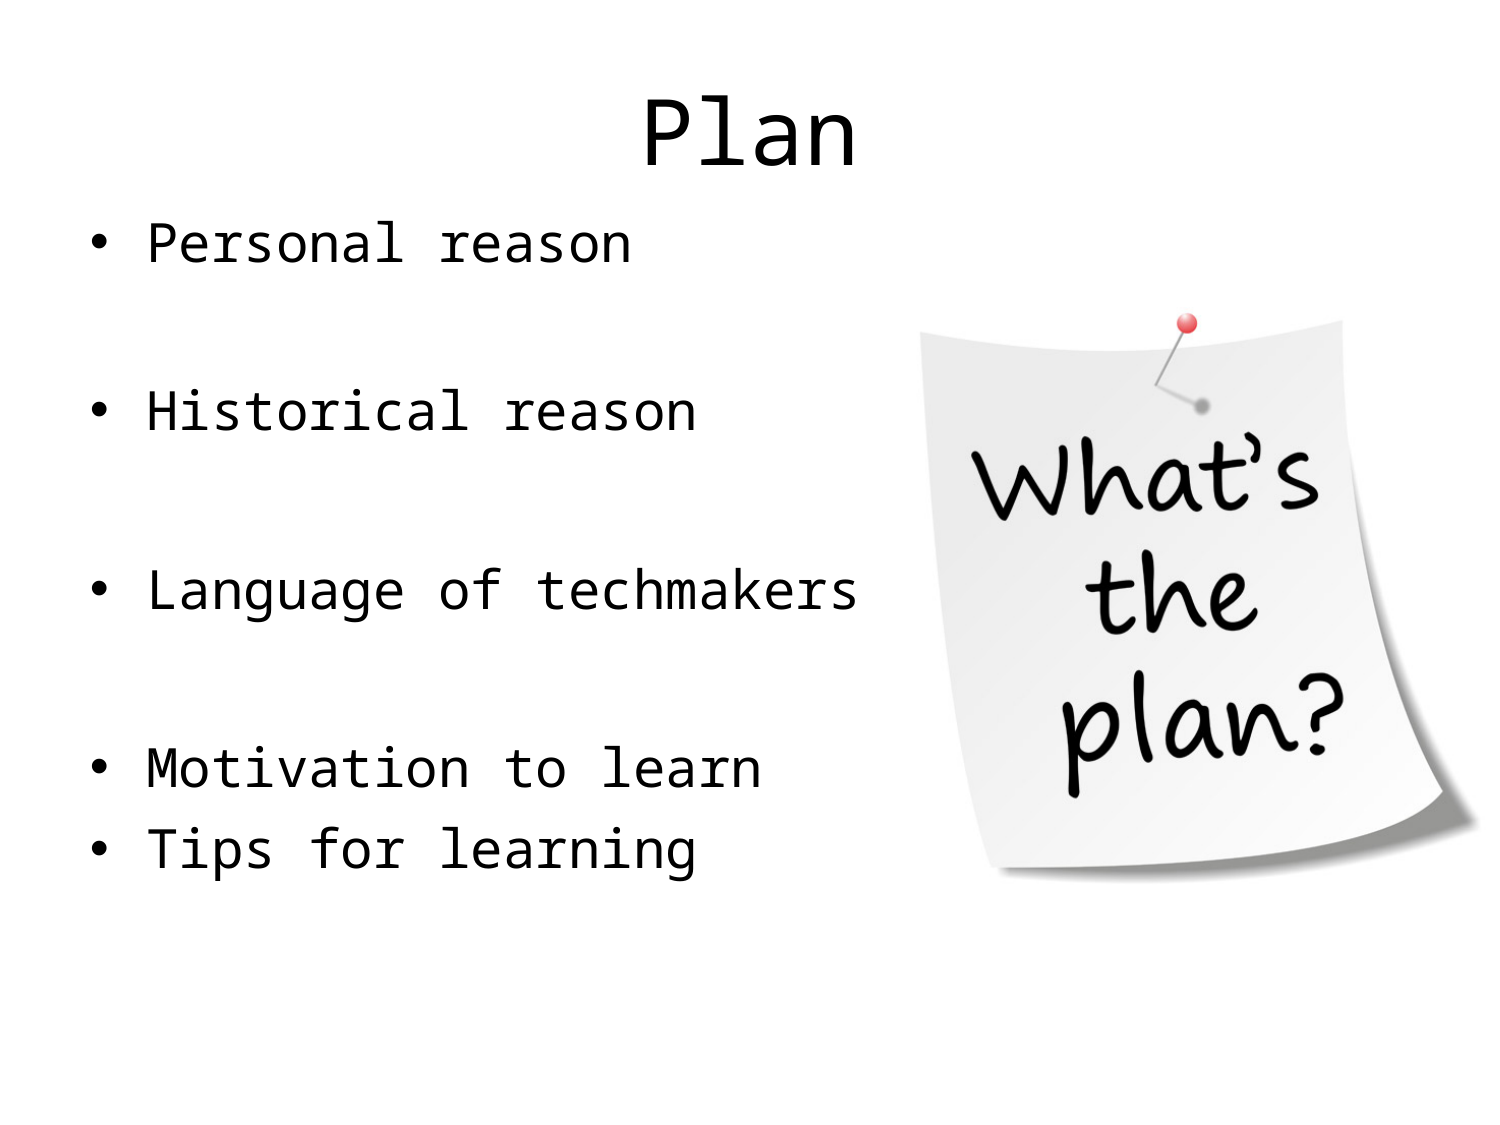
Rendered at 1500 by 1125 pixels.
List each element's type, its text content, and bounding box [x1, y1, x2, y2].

title Plan [75, 35, 1426, 200]
list Personal reason Historical reason Language of techmakers Motivation to learn Tips for learning [75, 200, 1426, 985]
picture [900, 299, 1486, 888]
